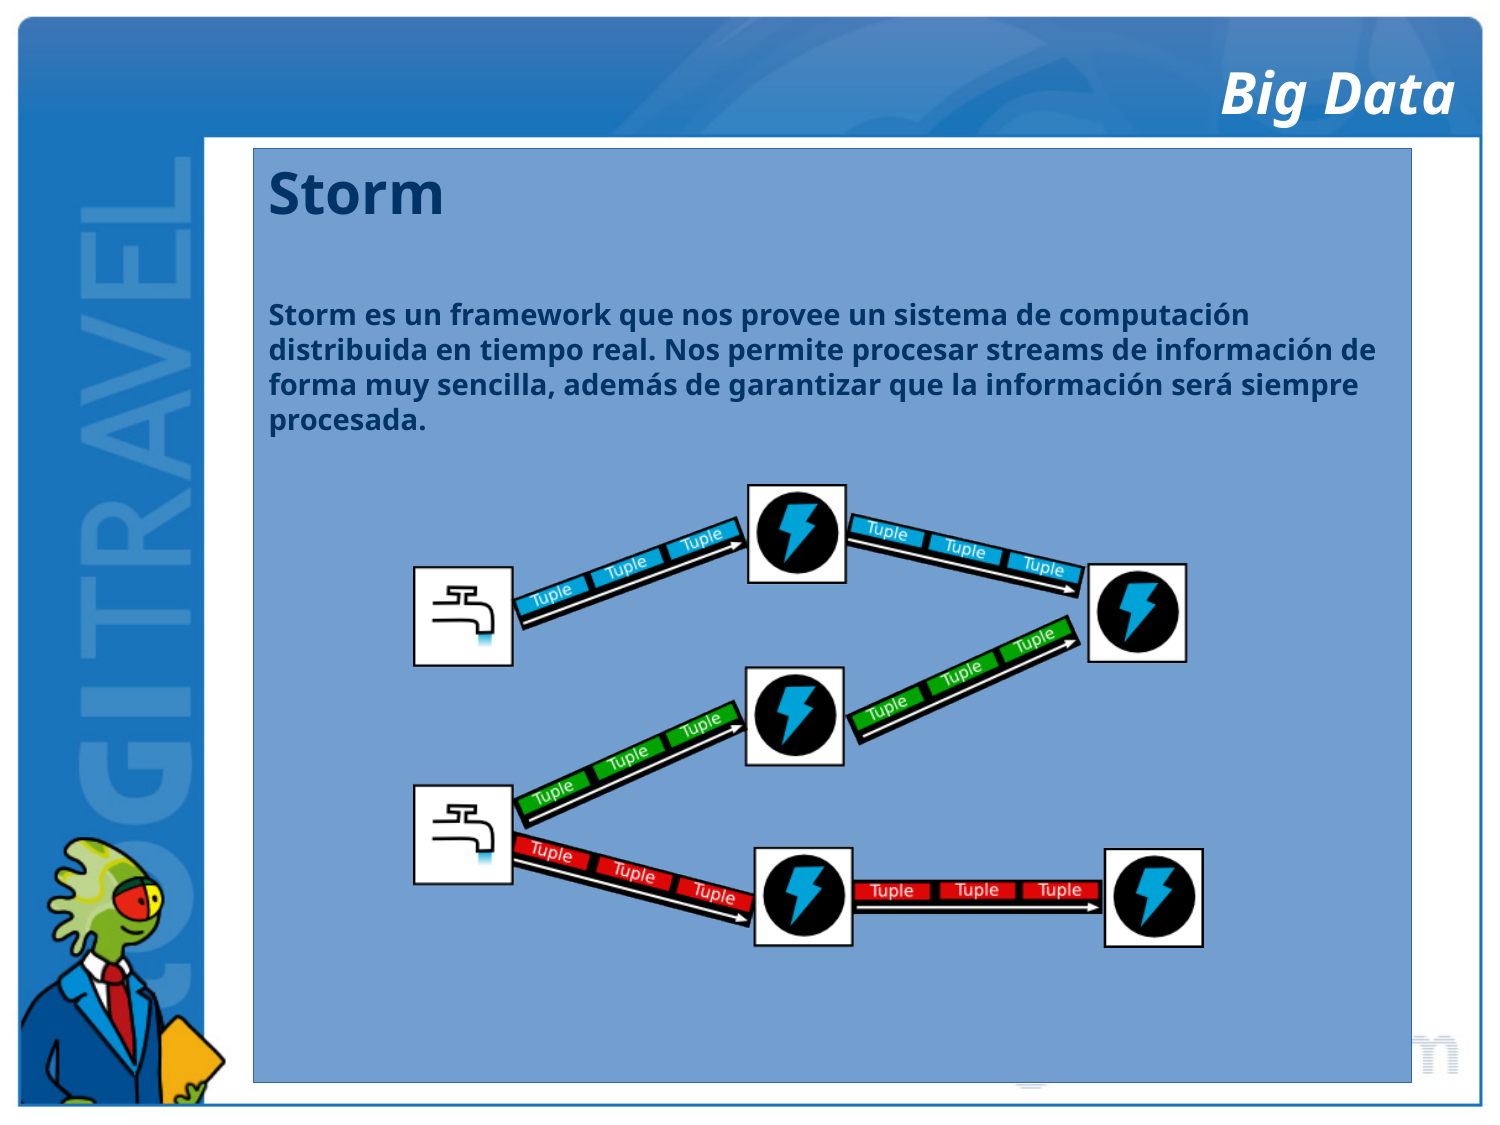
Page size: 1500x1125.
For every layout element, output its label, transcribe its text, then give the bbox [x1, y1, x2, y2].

text_box Big Data [1284, 89, 1296, 108]
picture [0, 0, 1500, 1125]
text_box Big Data [694, 62, 1471, 121]
text_box Storm Storm es un framework que nos provee un sistema de computación distribuida en tiempo real. Nos permite procesar streams de información de forma muy sencilla, además de garantizar que la información será siempre procesada. [253, 148, 1412, 1083]
